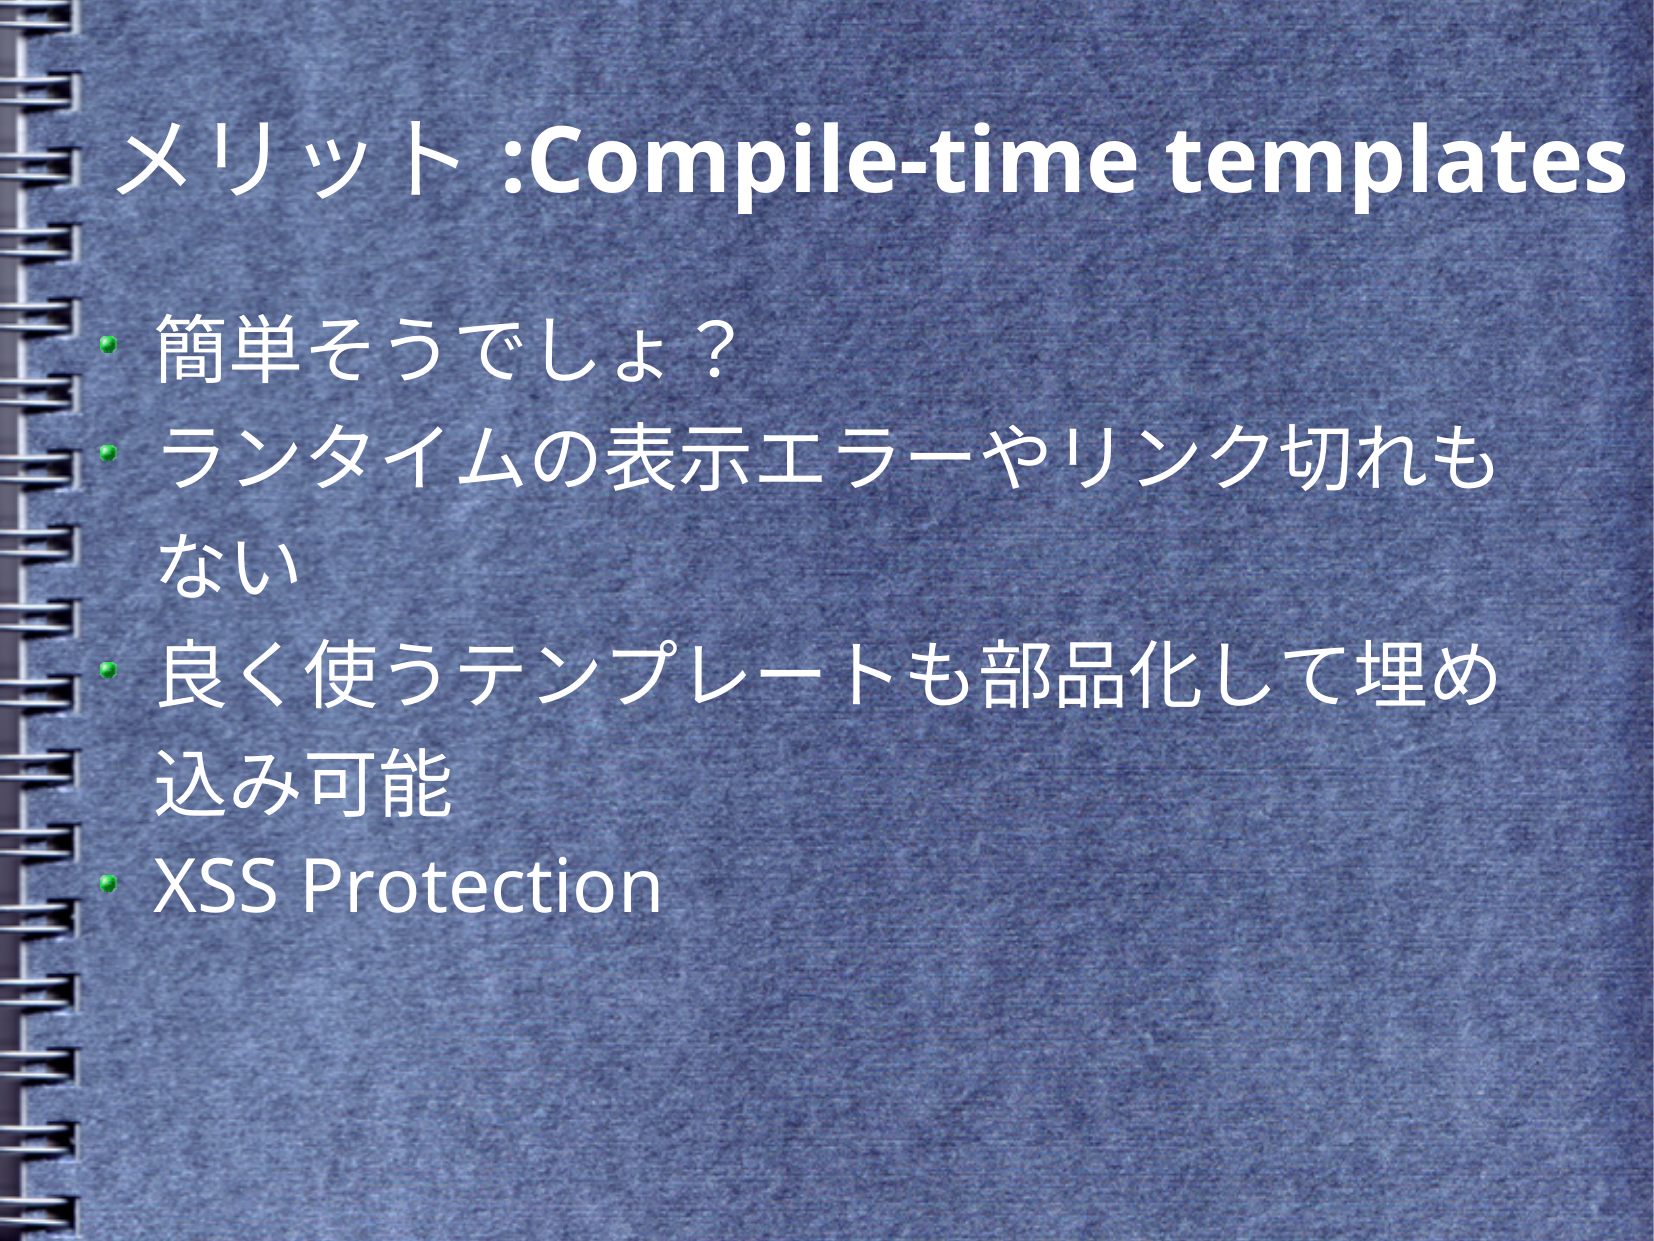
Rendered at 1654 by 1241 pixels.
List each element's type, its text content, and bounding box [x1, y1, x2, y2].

list 簡単そうでしょ？ ランタイムの表示エラーやリンク切れもない 良く使うテンプレートも部品化して埋め込み可能 XSS Protection [82, 290, 1571, 1109]
picture [0, 0, 1654, 1241]
title メリット:Compile-time templates [82, 49, 1654, 257]
